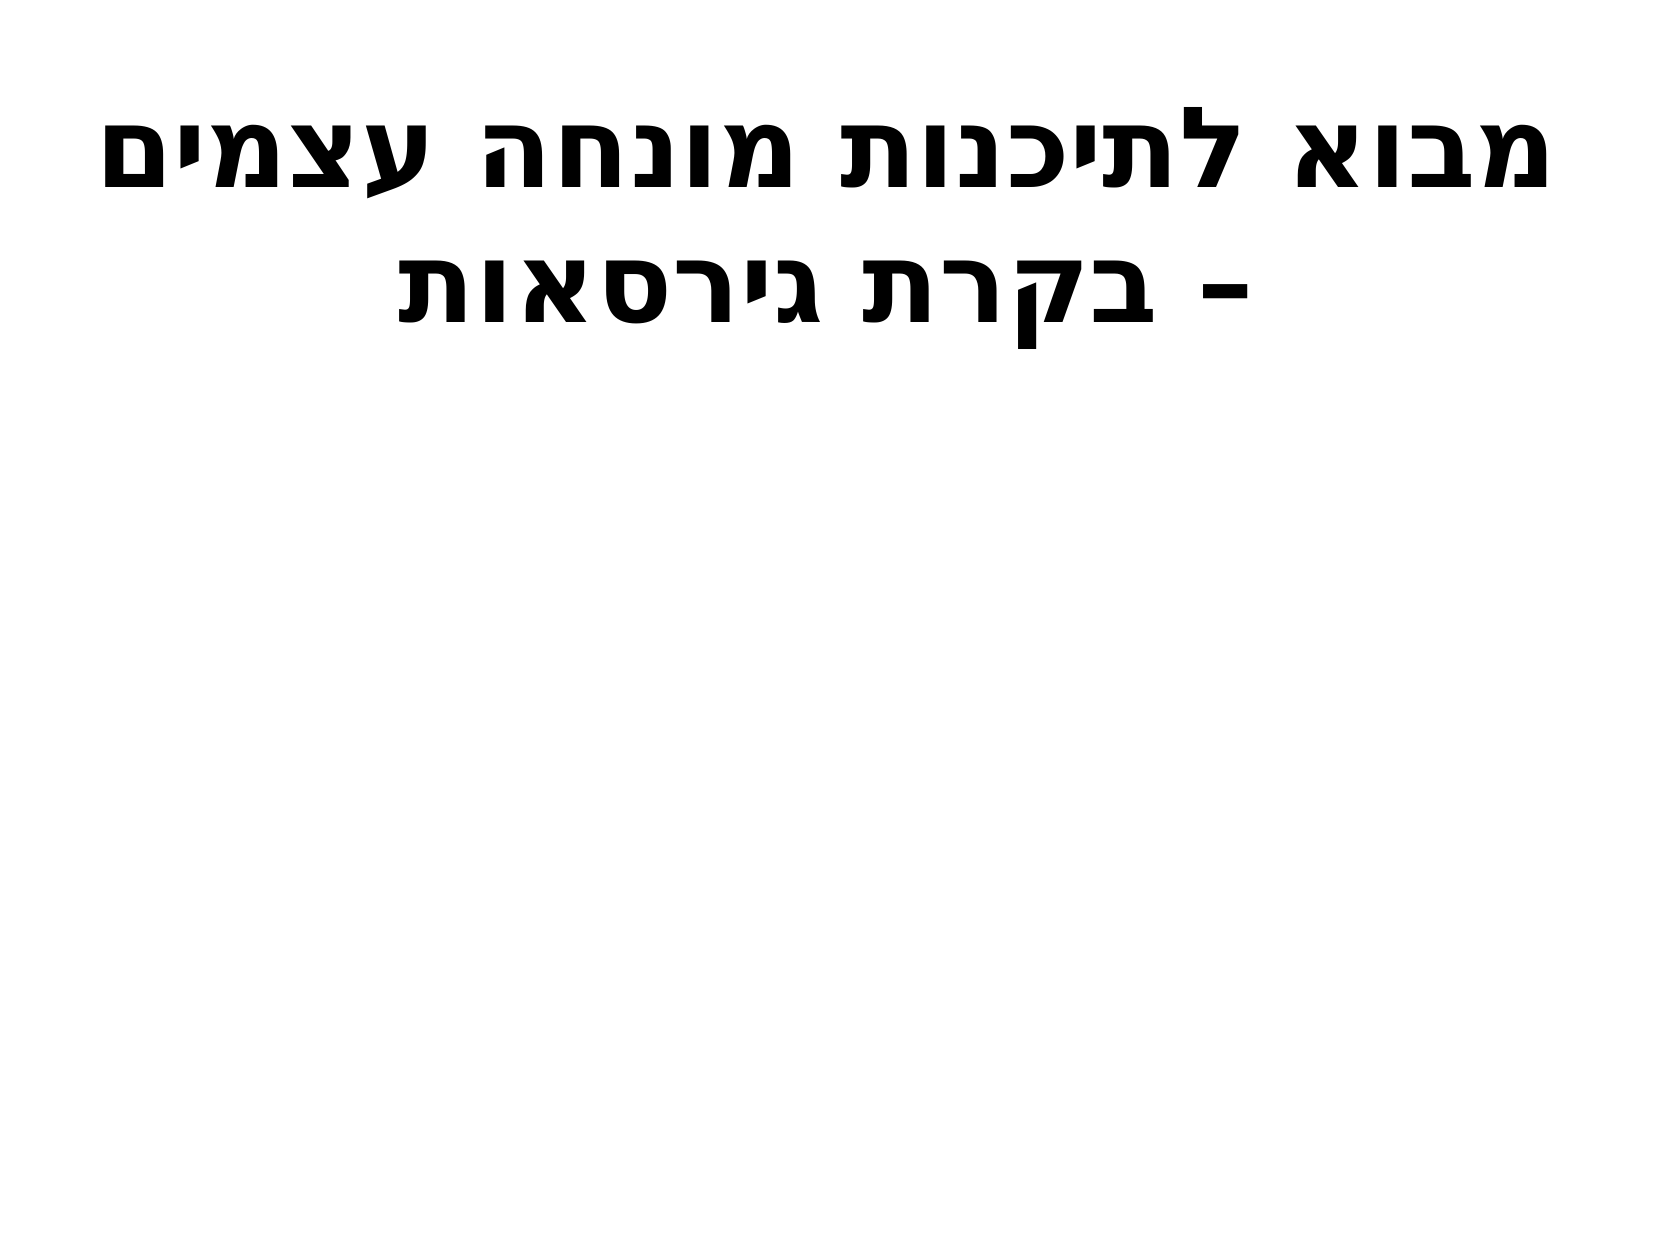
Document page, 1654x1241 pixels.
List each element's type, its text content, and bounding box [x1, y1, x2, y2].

title מבוא לתיכנות מונחה עצמים – בקרת גירסאות [82, 75, 1571, 324]
